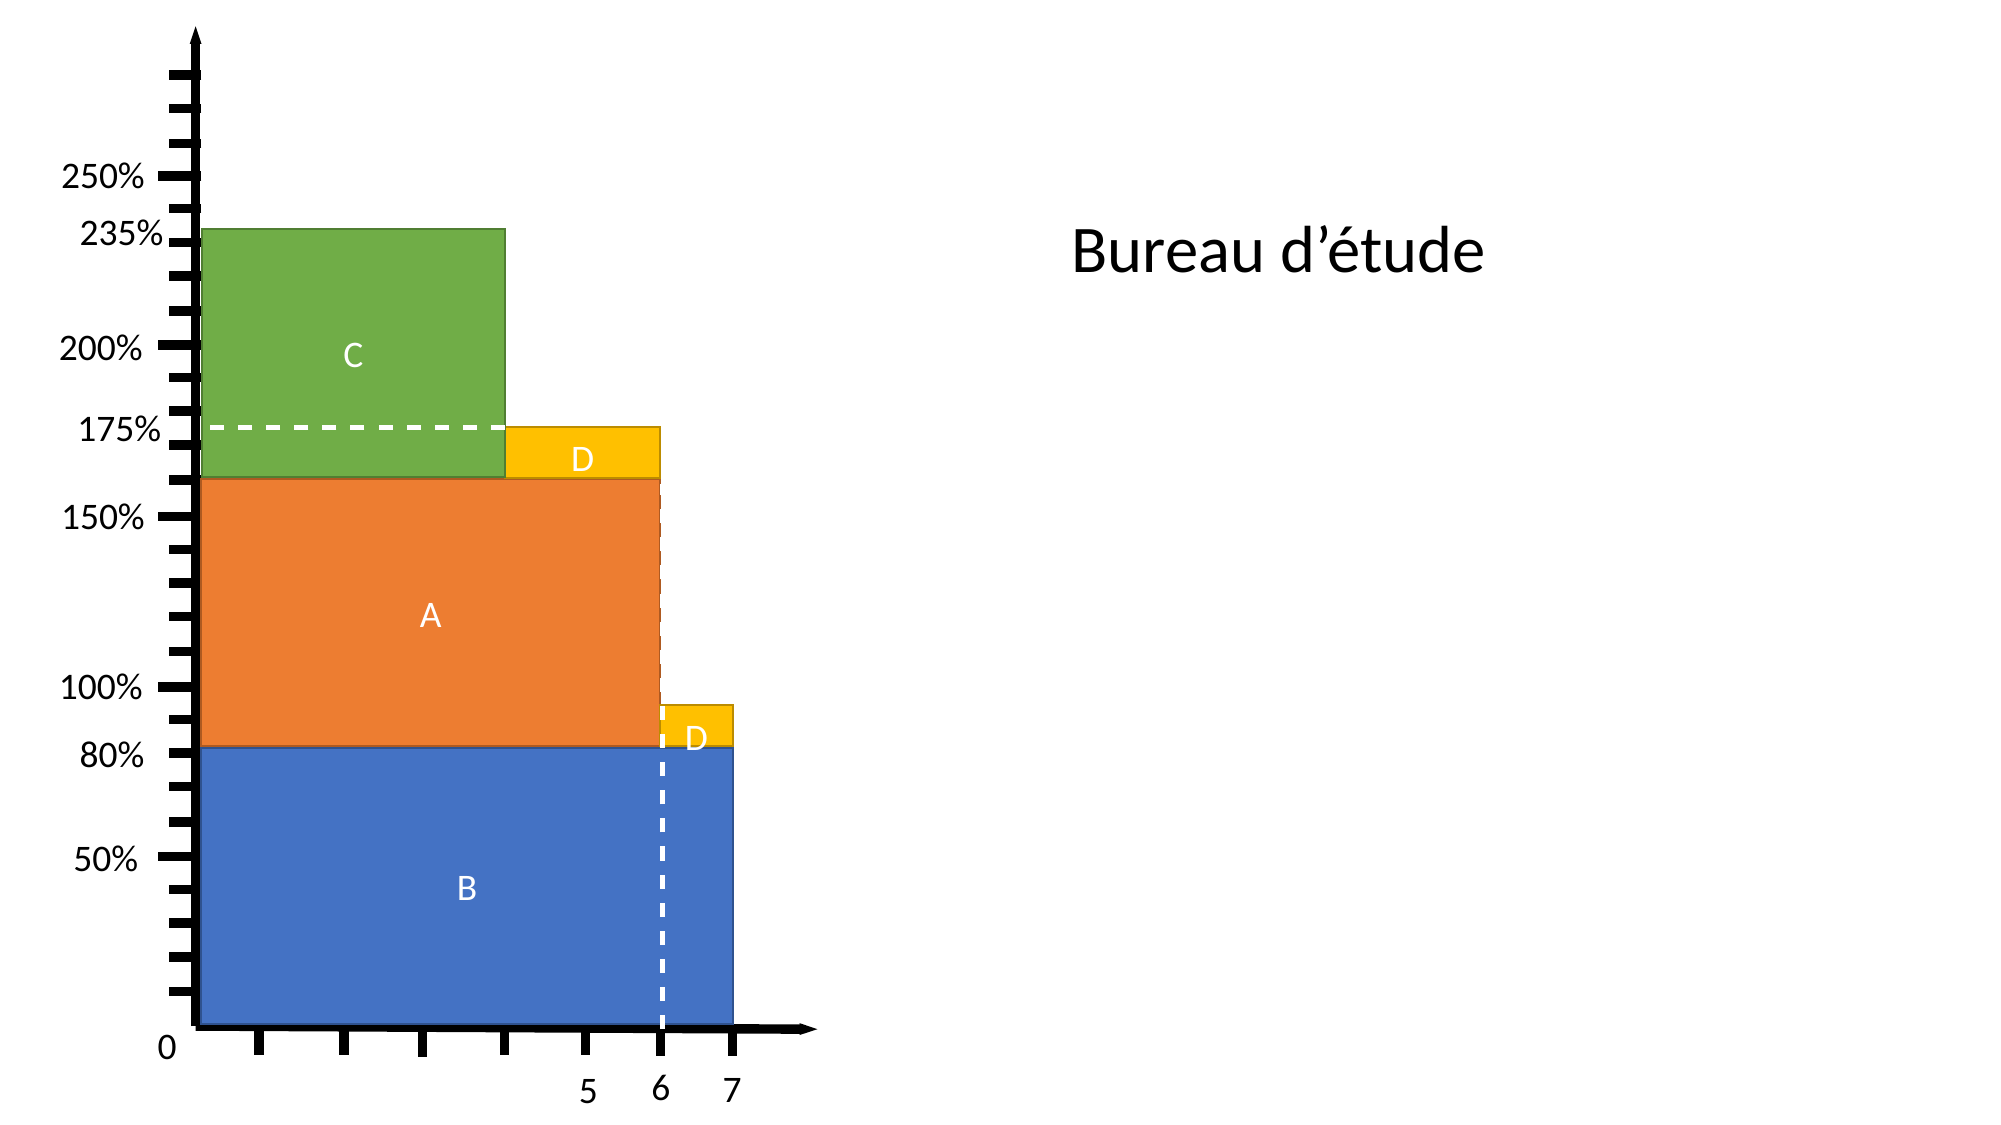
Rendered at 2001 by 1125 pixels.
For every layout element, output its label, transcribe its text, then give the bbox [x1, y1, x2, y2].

text_box 250% [46, 143, 162, 205]
text_box 100% [43, 654, 159, 715]
text_box C [202, 229, 505, 477]
text_box 150% [46, 484, 161, 545]
text_box D [690, 729, 702, 746]
text_box 7 [707, 1057, 753, 1119]
text_box B [201, 748, 733, 1024]
text_box 235% [64, 200, 180, 262]
text_box 80% [64, 722, 161, 784]
text_box 175% [62, 396, 178, 457]
text_box D [505, 427, 660, 478]
text_box 50% [58, 826, 159, 888]
text_box D [660, 705, 733, 746]
text_box Bureau d’étude [1056, 198, 1681, 295]
text_box 200% [43, 315, 162, 377]
text_box 5 [563, 1058, 610, 1119]
text_box A [201, 479, 660, 746]
text_box 6 [636, 1055, 682, 1117]
text_box 0 [142, 1014, 228, 1075]
